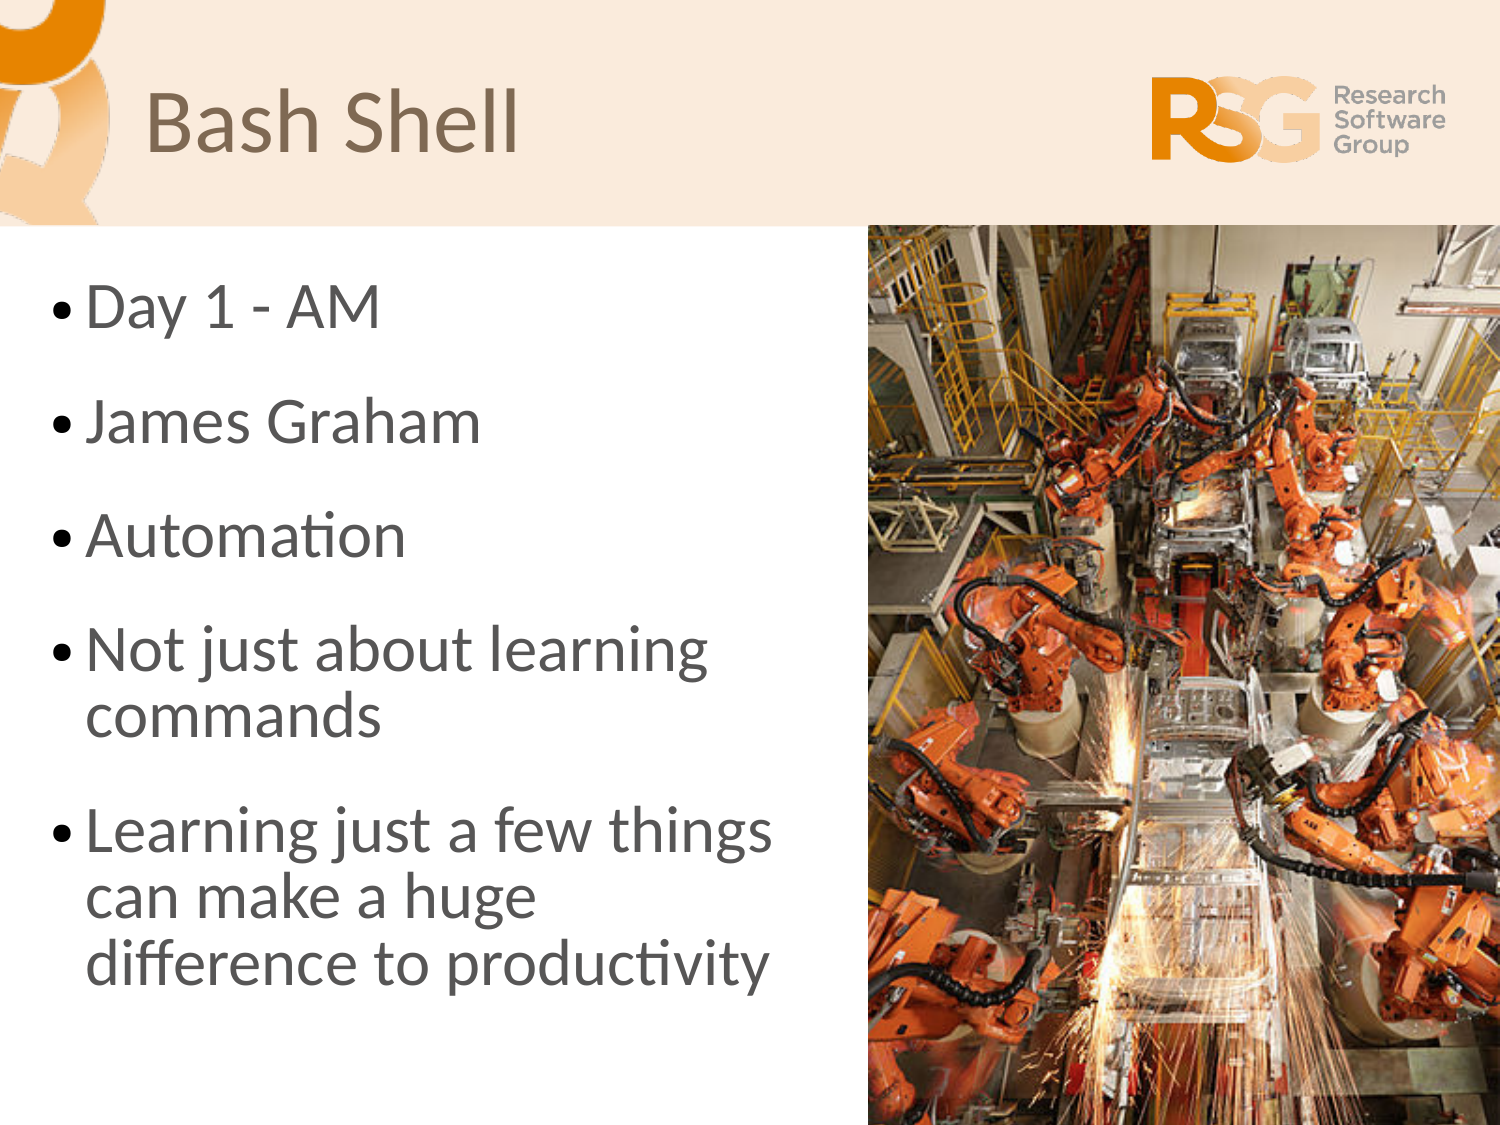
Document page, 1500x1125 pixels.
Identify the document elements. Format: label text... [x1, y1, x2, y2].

text_box Day 1 - AM James Graham Automation Not just about learning commands Learning just a few things can make a huge difference to productivity [35, 271, 827, 1010]
picture [1100, 27, 1497, 212]
title Bash Shell [129, 21, 1128, 210]
picture [868, 225, 1500, 1125]
picture [0, 0, 113, 225]
